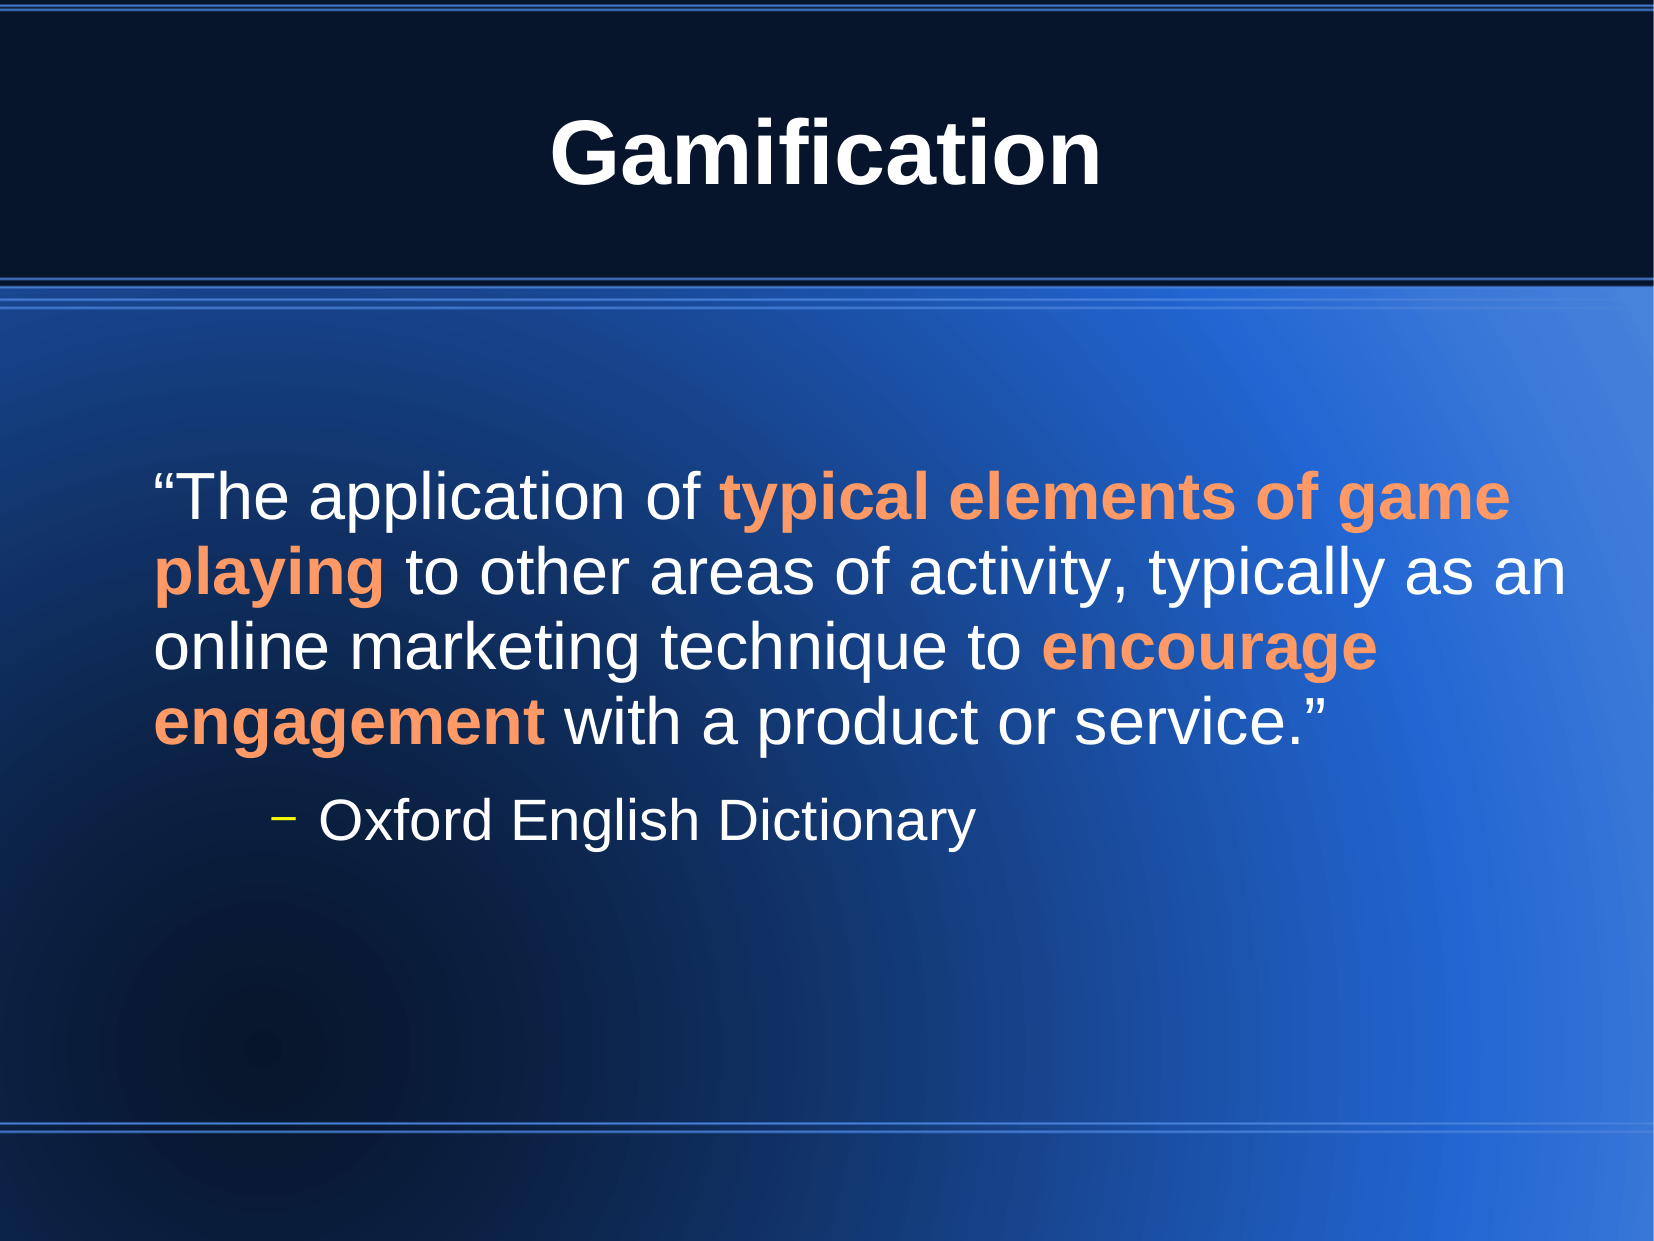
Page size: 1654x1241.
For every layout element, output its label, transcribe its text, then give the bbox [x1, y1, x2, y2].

picture [0, 0, 1654, 1241]
title Gamification [82, 49, 1571, 257]
list “The application of typical elements of game playing to other areas of activity, typically as an online marketing technique to encourage engagement with a product or service.” Oxford English Dictionary [82, 355, 1571, 1058]
